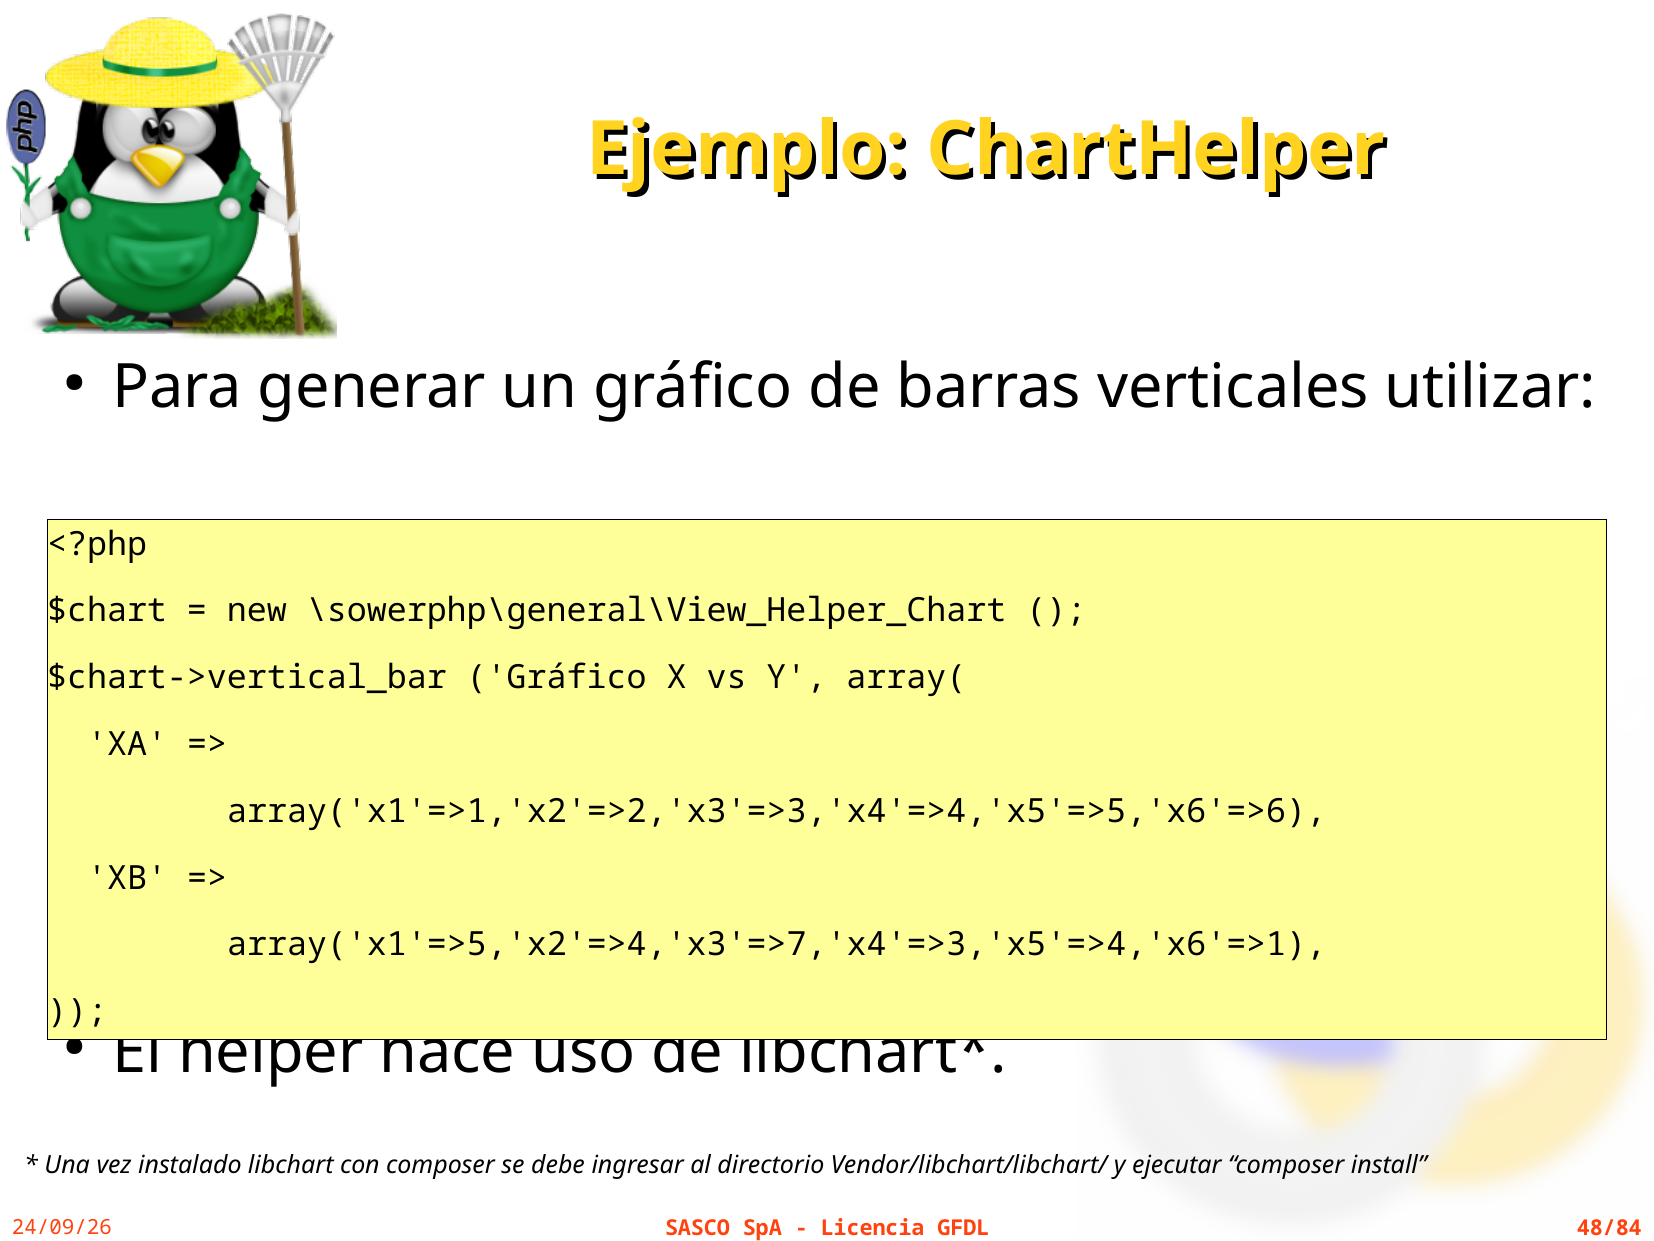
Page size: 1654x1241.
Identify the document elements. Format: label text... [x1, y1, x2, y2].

list Para generar un gráfico de barras verticales utilizar: El helper hace uso de libchart*. [47, 1040, 1607, 1170]
picture [4, 5, 337, 339]
text_box * Una vez instalado libchart con composer se debe ingresar al directorio Vendor/libchart/libchart/ y ejecutar “composer install” [9, 1138, 1401, 1184]
picture [1074, 657, 1654, 1241]
list Para generar un gráfico de barras verticales utilizar: El helper hace uso de libchart*. [47, 342, 1607, 519]
list <?php $chart = new \sowerphp\general\View_Helper_Chart (); $chart->vertical_bar ('Gráfico X vs Y', array( 'XA' => array('x1'=>1,'x2'=>2,'x3'=>3,'x4'=>4,'x5'=>5,'x6'=>6), 'XB' => array('x1'=>5,'x2'=>4,'x3'=>7,'x4'=>3,'x5'=>4,'x6'=>1), )); [47, 519, 1607, 1040]
title Ejemplo: ChartHelper [366, 35, 1607, 257]
